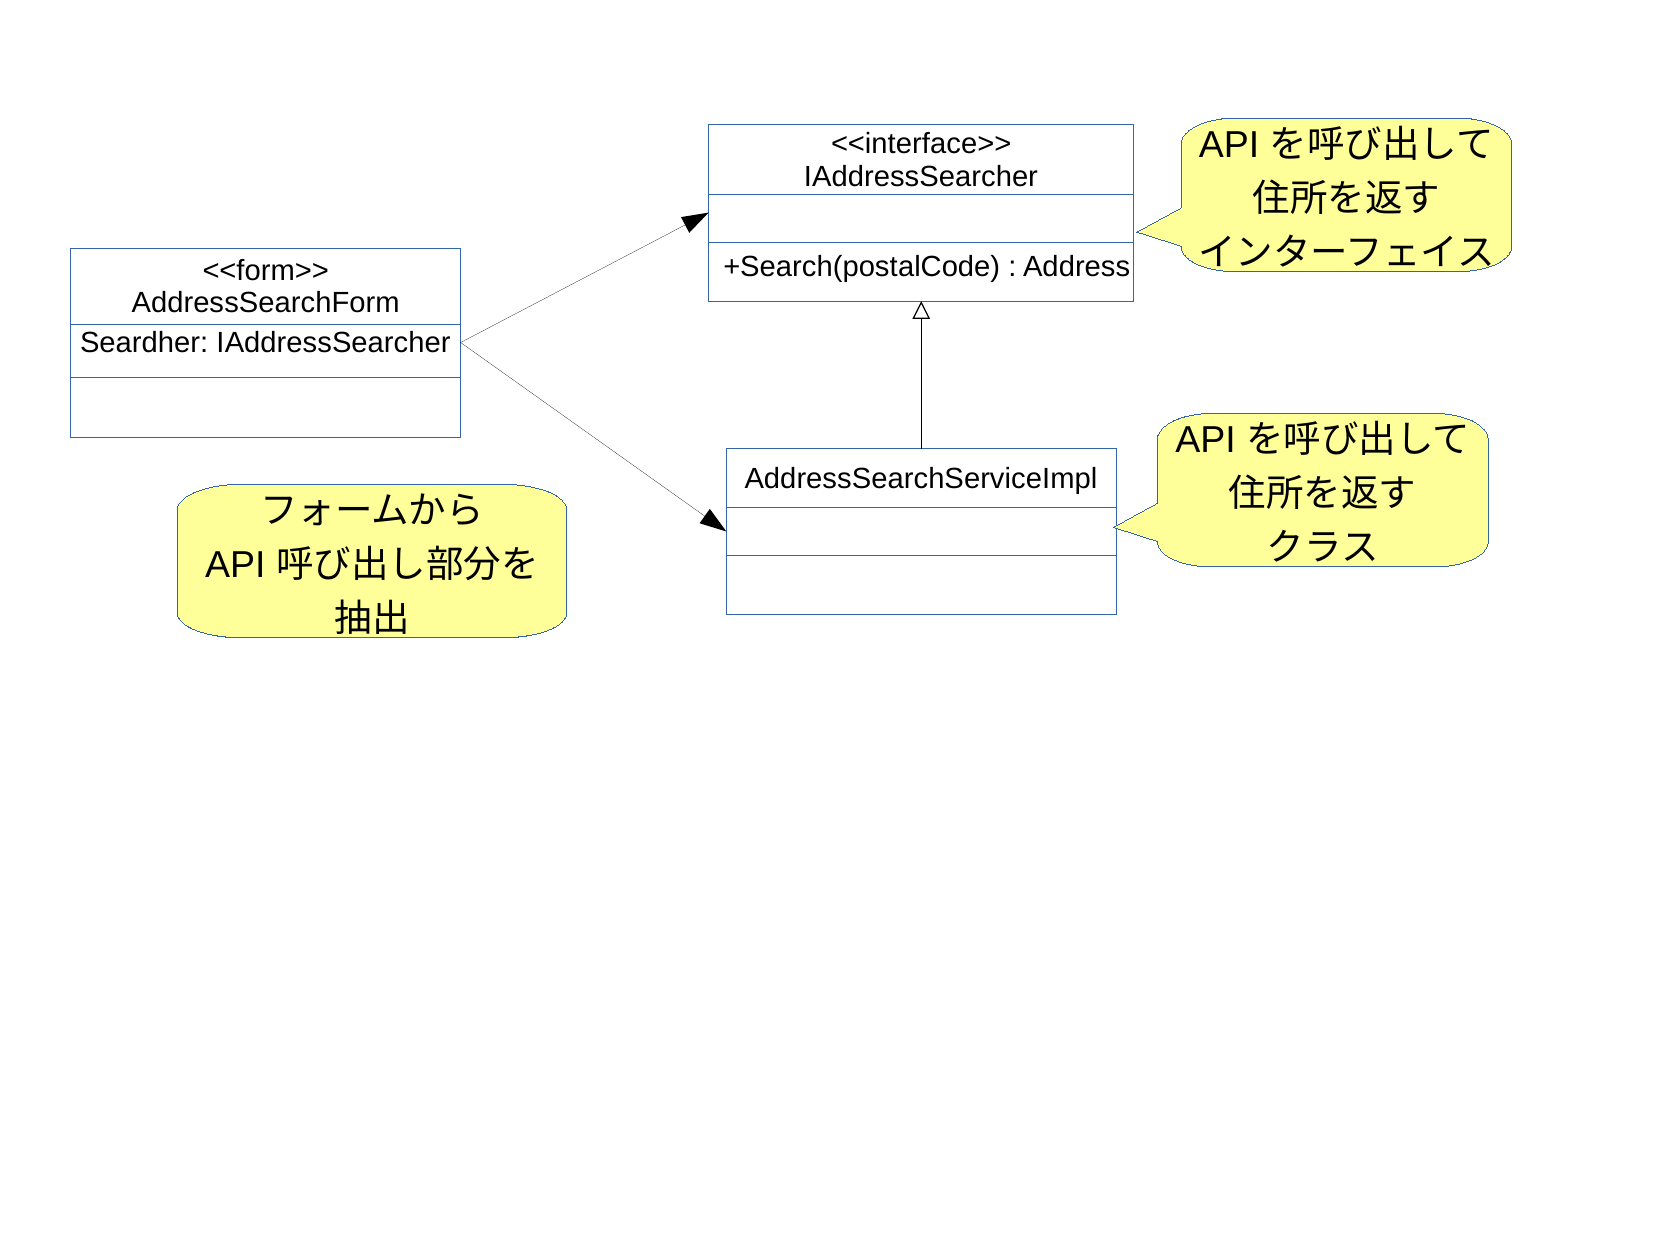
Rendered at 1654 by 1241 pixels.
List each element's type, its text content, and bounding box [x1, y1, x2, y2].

text_box フォームから API 呼び出し部分を 抽出 [177, 484, 567, 638]
text_box [708, 195, 1134, 242]
text_box <<form>> AddressSearchForm [70, 248, 461, 325]
text_box <<interface>> IAddressSearcher [708, 124, 1134, 195]
text_box Seardher: IAddressSearcher [70, 325, 461, 377]
text_box [726, 508, 1117, 615]
text_box AddressSearchServiceImpl [726, 448, 1117, 508]
text_box +Search(postalCode) : Address [708, 242, 1134, 302]
text_box [70, 377, 461, 438]
text_box API を呼び出して 住所を返す インターフェイス [1136, 118, 1512, 272]
text_box API を呼び出して 住所を返す クラス [1113, 413, 1489, 567]
